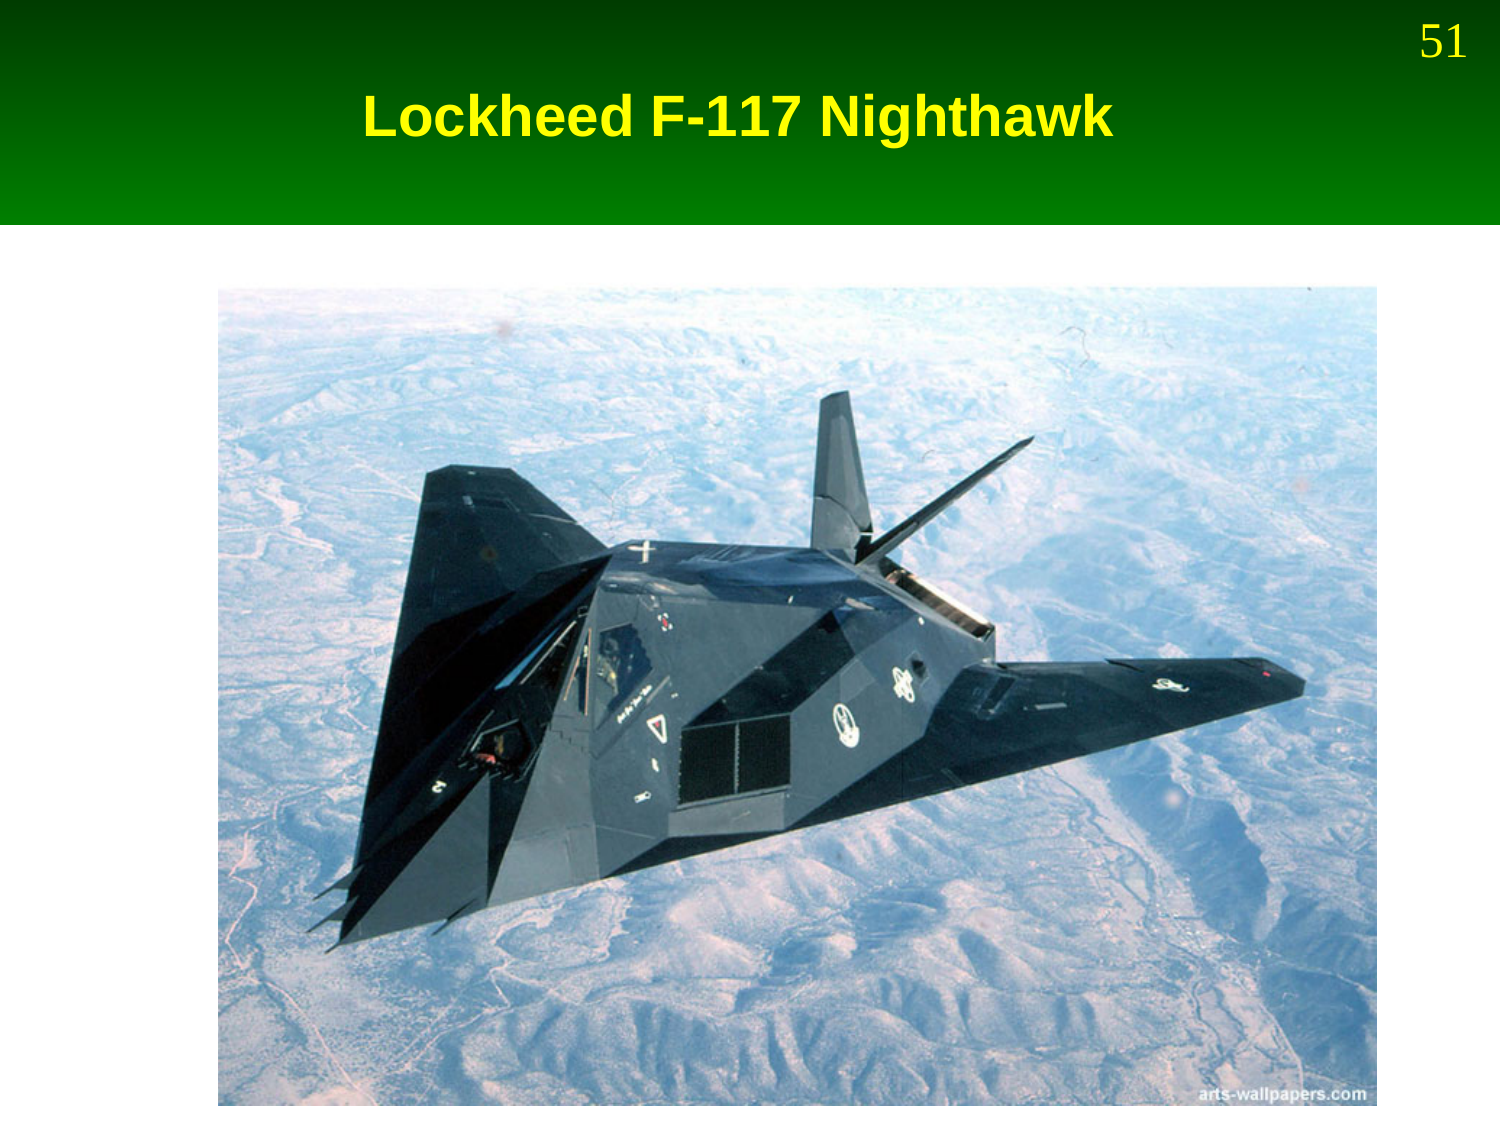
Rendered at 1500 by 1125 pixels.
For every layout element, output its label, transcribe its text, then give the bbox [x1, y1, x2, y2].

picture [218, 237, 1377, 1106]
title Lockheed F-117 Nighthawk [88, 18, 1389, 207]
